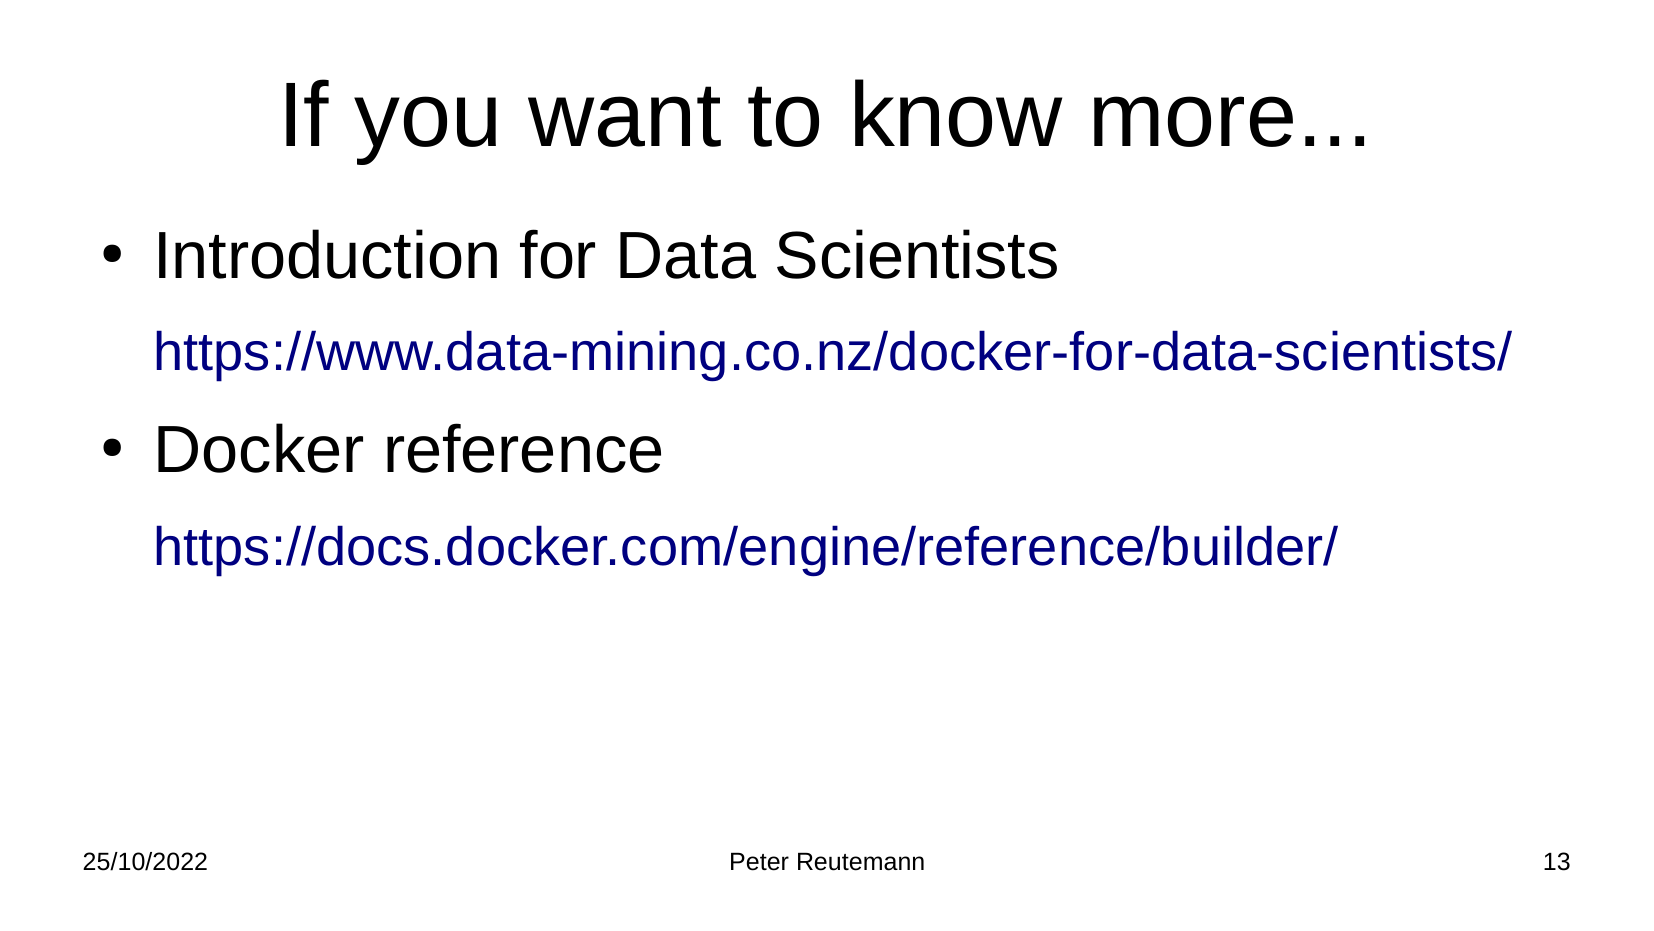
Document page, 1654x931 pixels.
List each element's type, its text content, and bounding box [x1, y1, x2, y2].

title If you want to know more... [82, 37, 1571, 193]
list Introduction for Data Scientists https://www.data-mining.co.nz/docker-for-data-scientists/ Docker reference https://docs.docker.com/engine/reference/builder/ [82, 217, 1571, 758]
